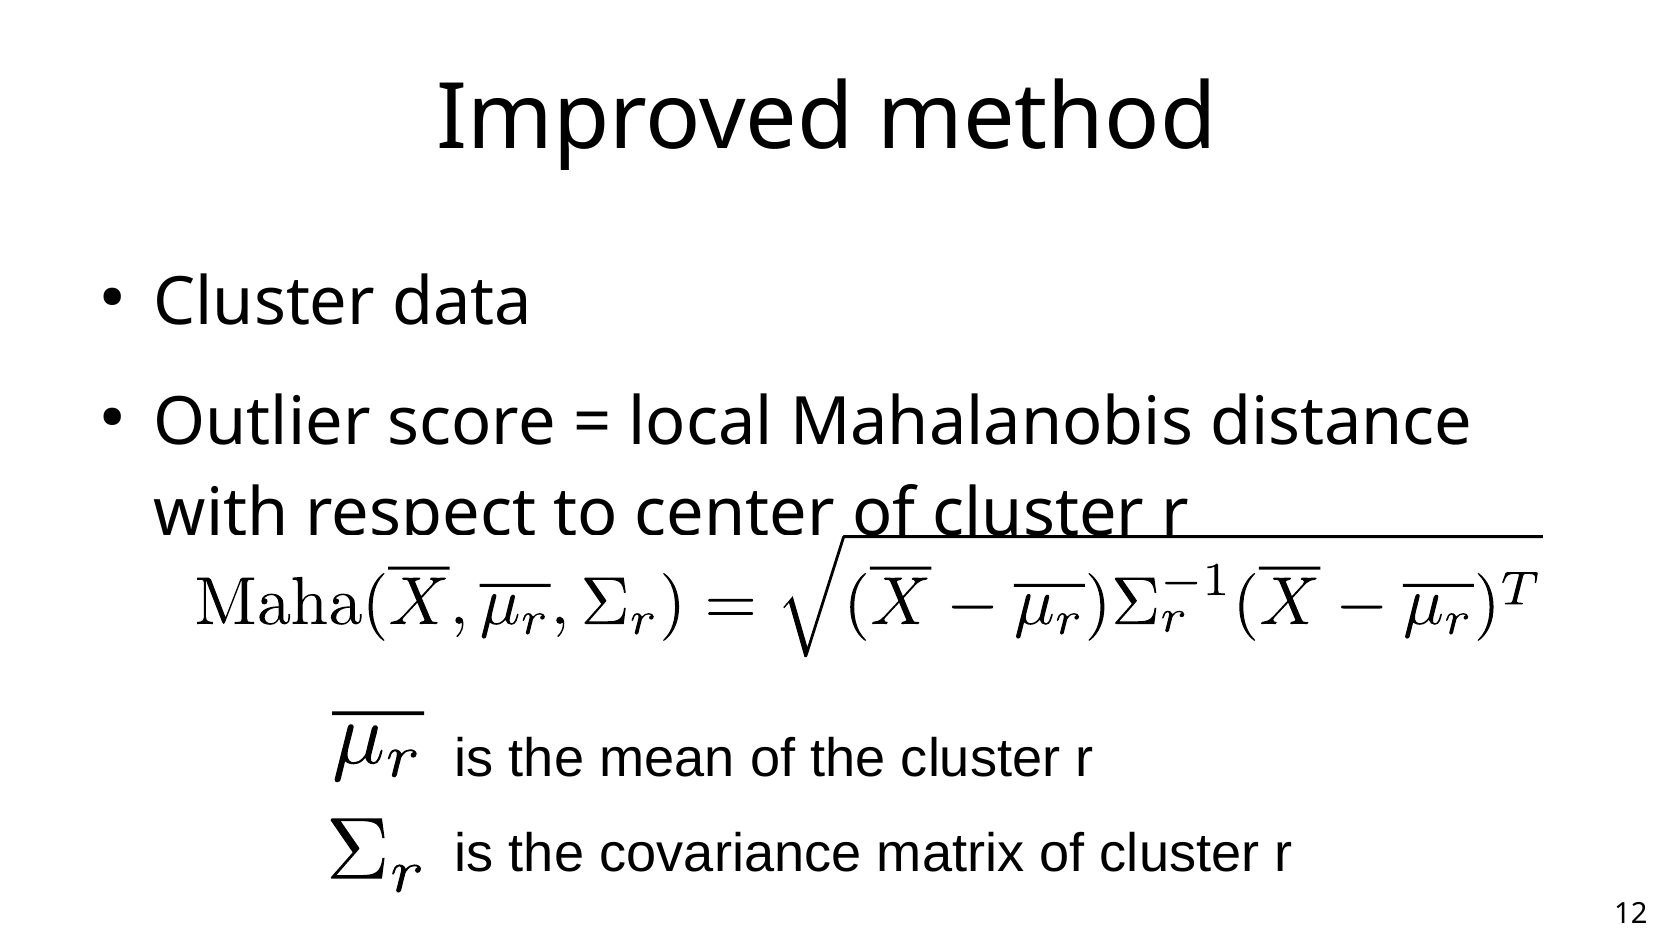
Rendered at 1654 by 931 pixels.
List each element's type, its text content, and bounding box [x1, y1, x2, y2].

title Improved method [82, 1, 1571, 226]
text_box is the covariance matrix of cluster r [439, 814, 1478, 906]
text_box [325, 818, 425, 893]
text_box [332, 711, 425, 783]
list Cluster data Outlier score = local Mahalanobis distance with respect to center of cluster r [82, 253, 1571, 793]
text_box is the mean of the cluster r [439, 720, 1478, 796]
text_box [194, 535, 1543, 658]
